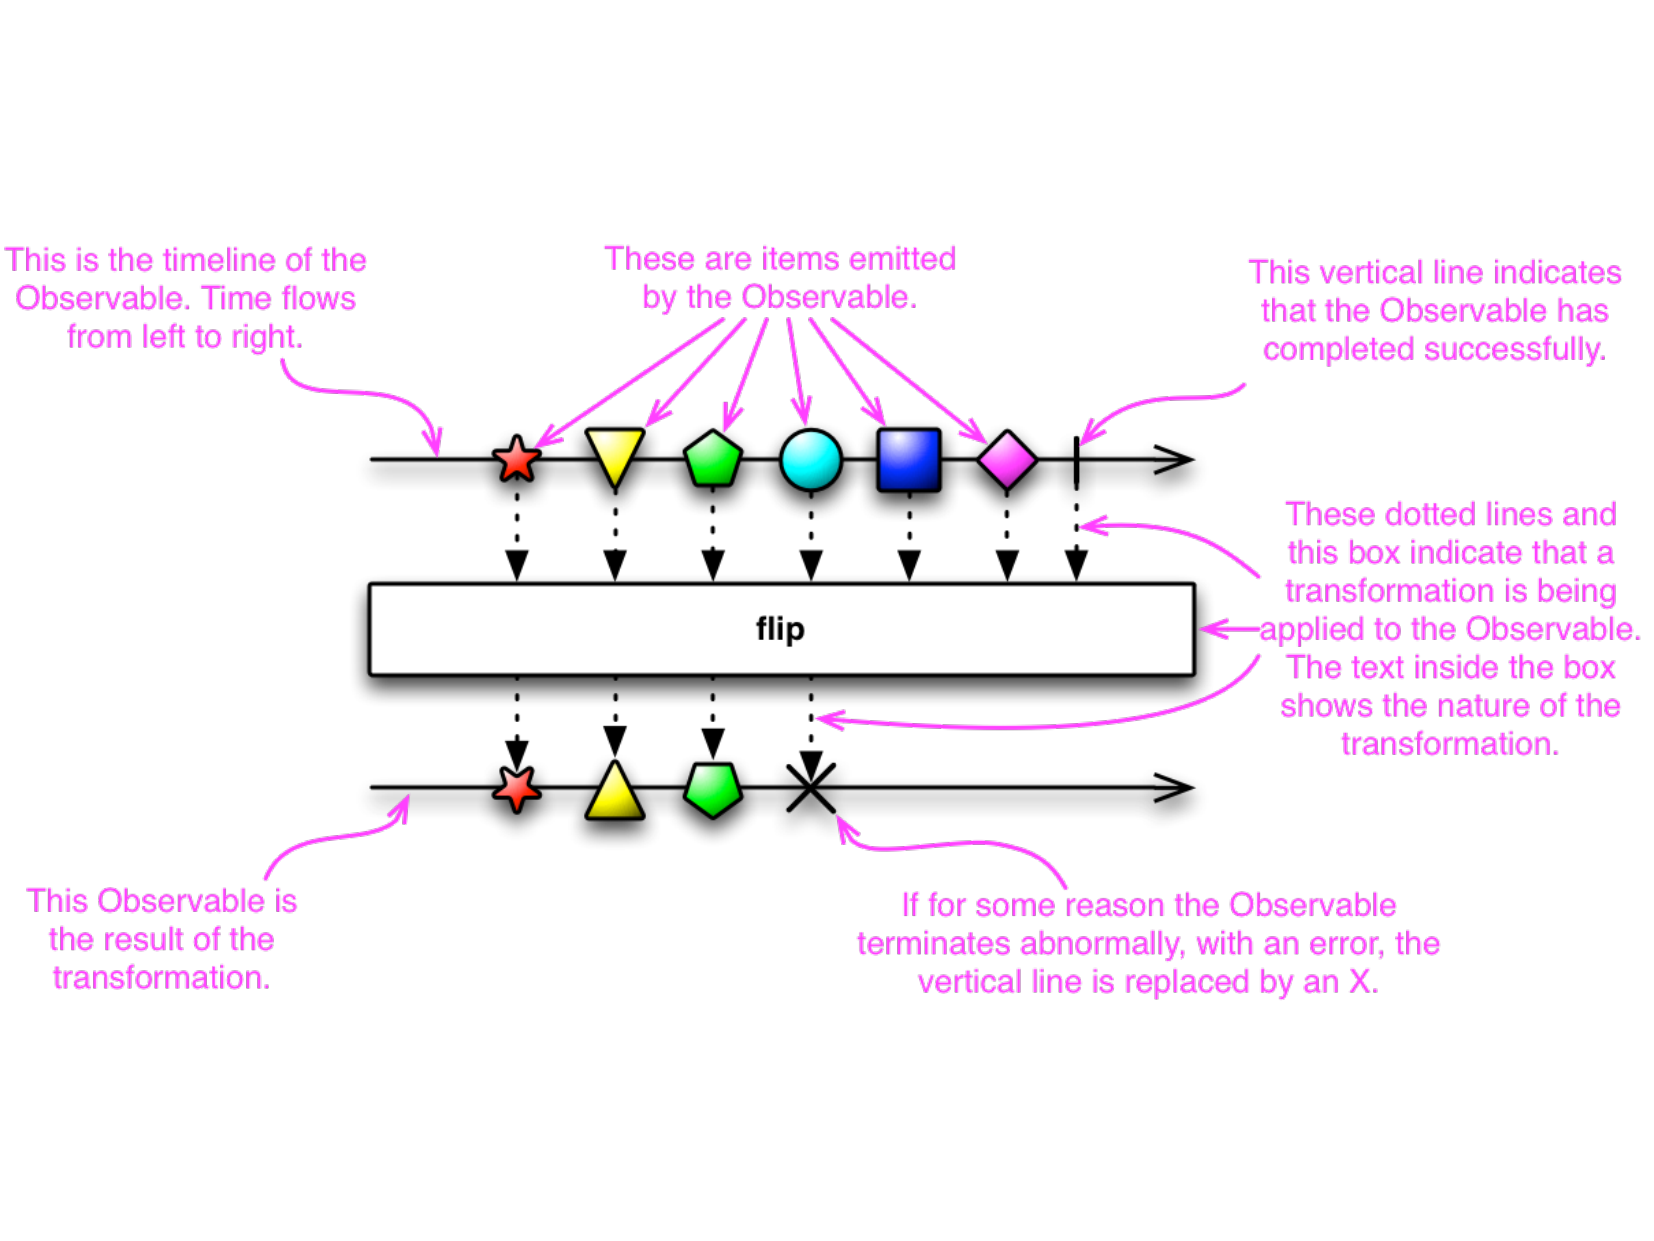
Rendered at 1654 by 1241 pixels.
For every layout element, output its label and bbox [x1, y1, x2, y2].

picture [0, 230, 1654, 1009]
